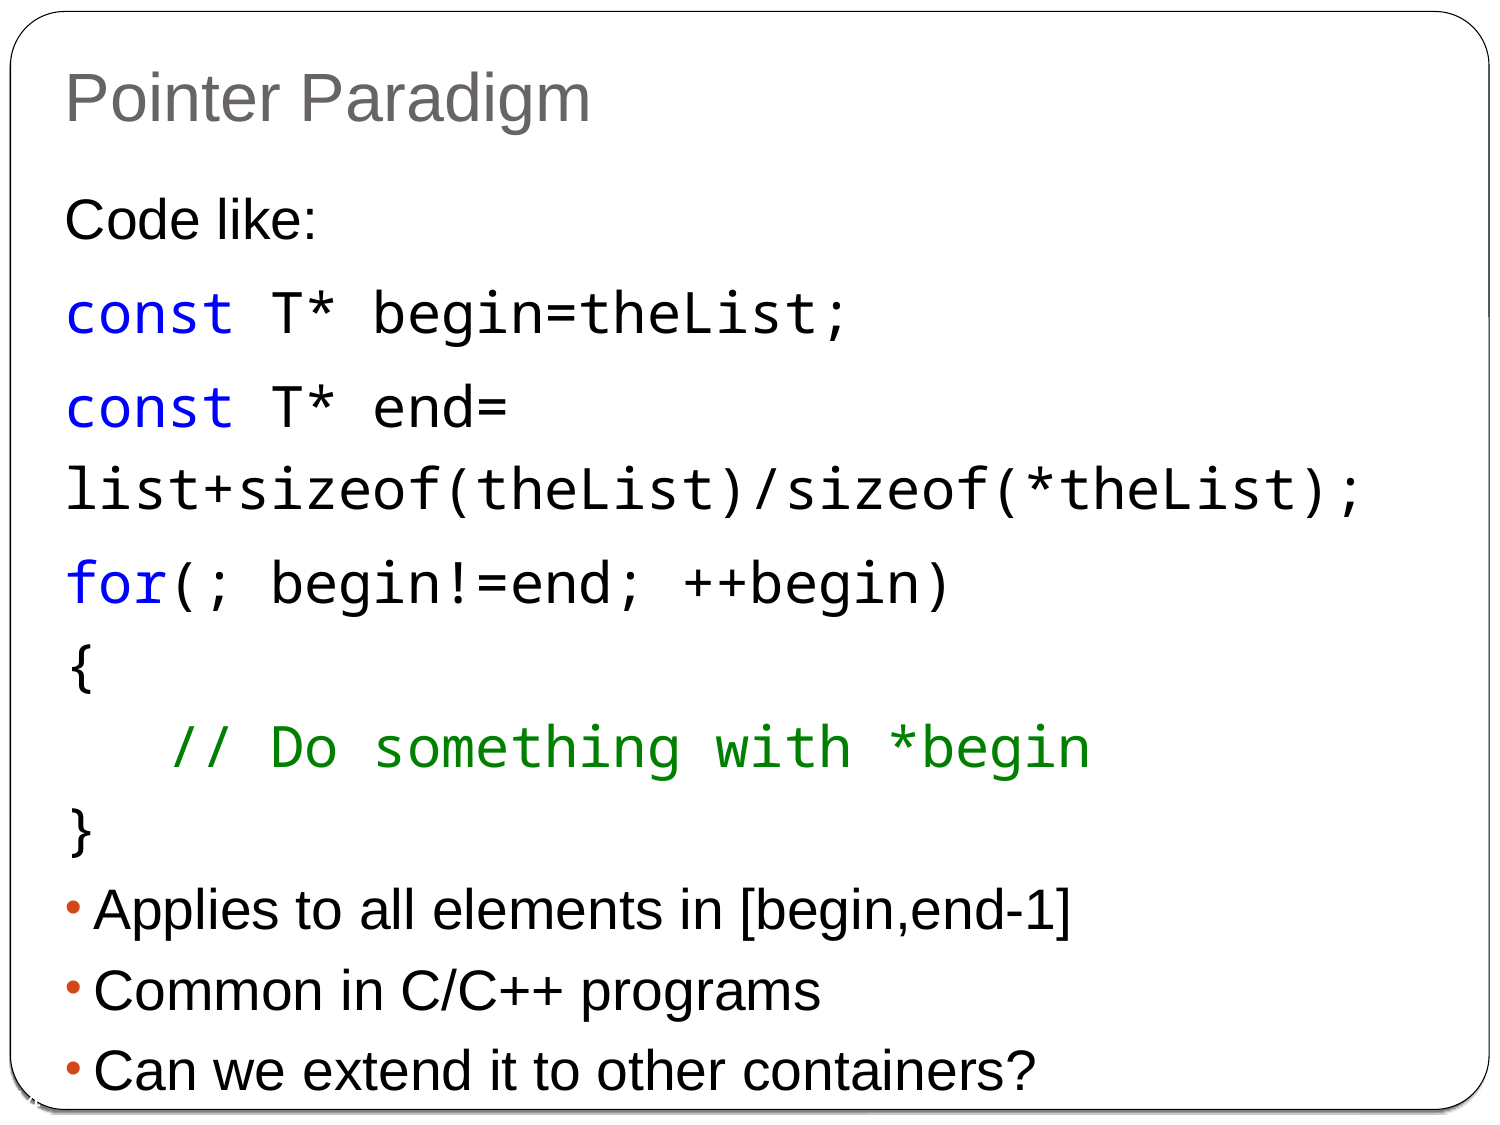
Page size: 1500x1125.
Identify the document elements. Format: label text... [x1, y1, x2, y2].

list Code like: const T* begin=theList; const T* end= list+sizeof(theList)/sizeof(*theList); for(; begin!=end; ++begin) { // Do something with *begin } Applies to all elements in [begin,end-1] Common in C/C++ programs Can we extend it to other containers? [50, 174, 1488, 1113]
slide_number <number> [0, 1074, 50, 1125]
title Pointer Paradigm [50, 45, 1450, 150]
